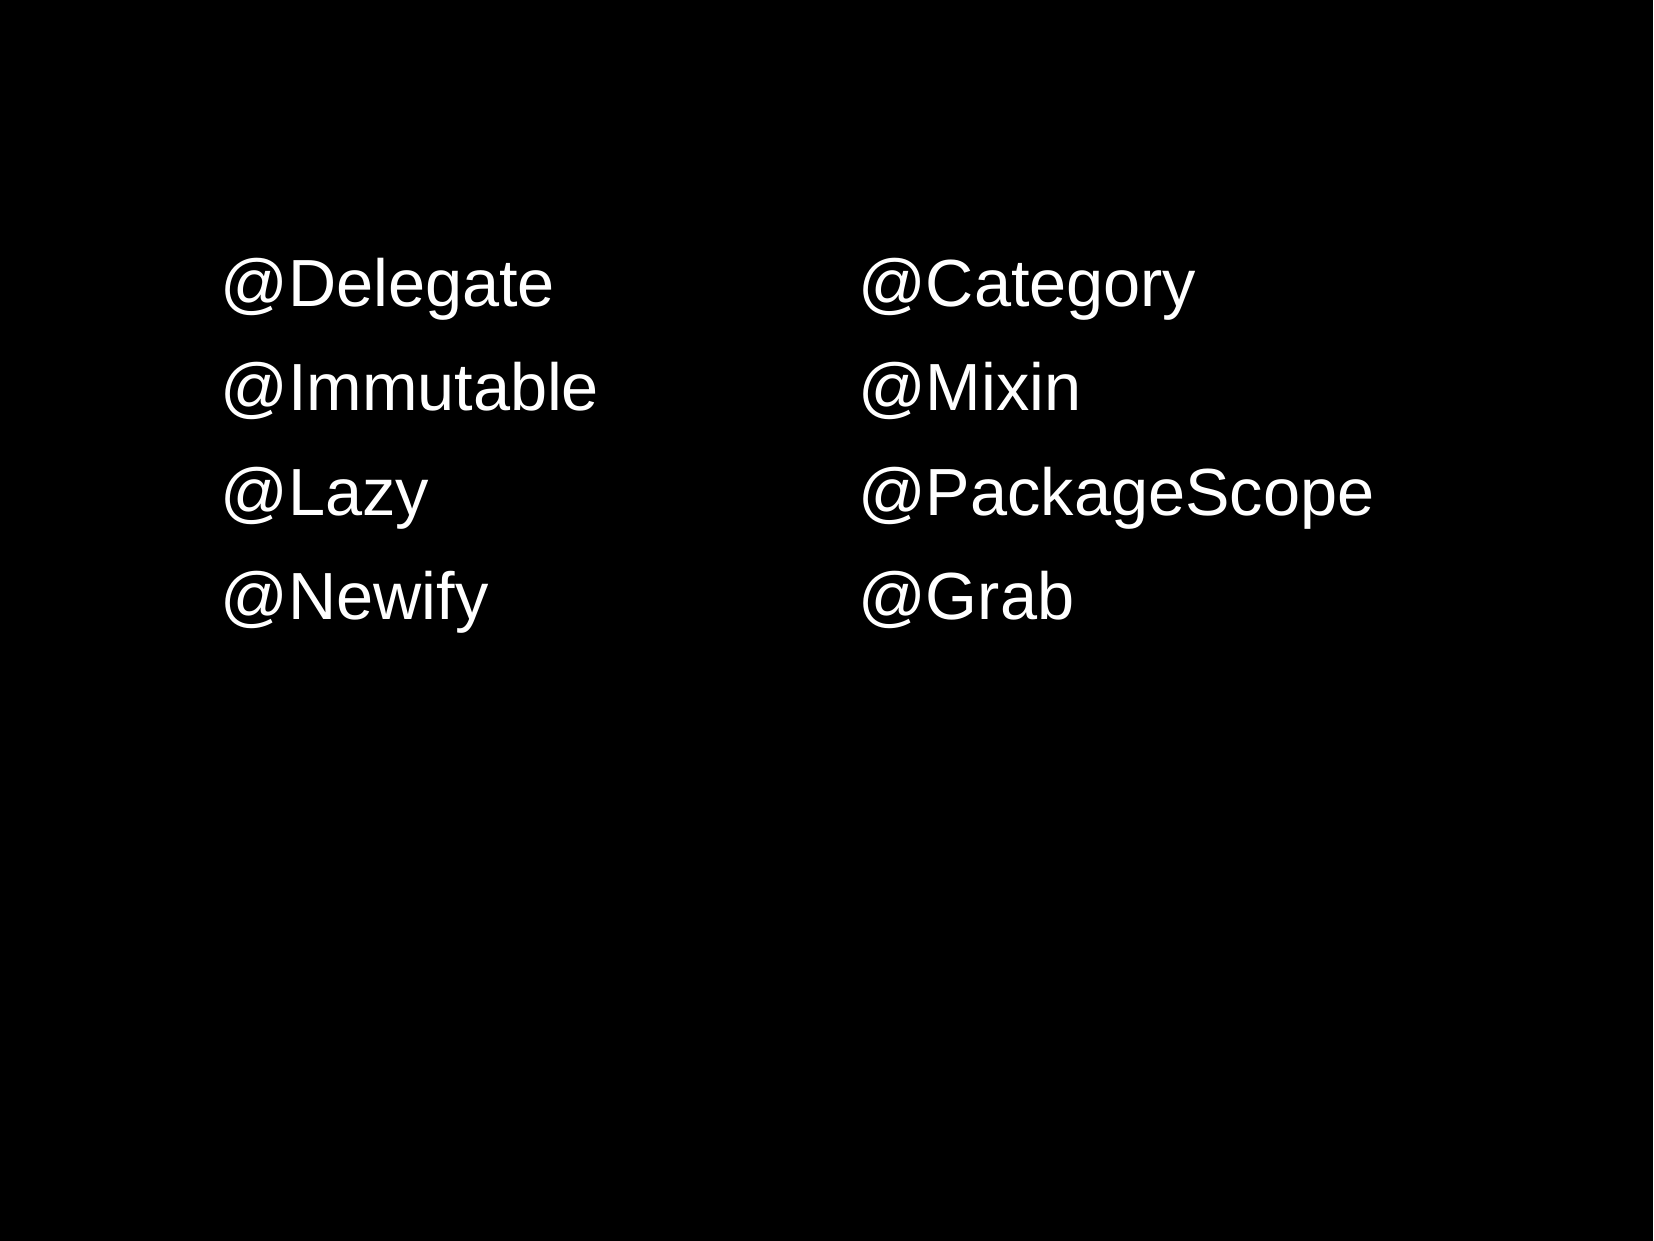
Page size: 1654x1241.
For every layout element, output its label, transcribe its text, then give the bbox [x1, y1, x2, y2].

list @Category @Mixin @PackageScope @Grab [787, 37, 1501, 1095]
list @Delegate @Immutable @Lazy @Newify [150, 37, 809, 1109]
